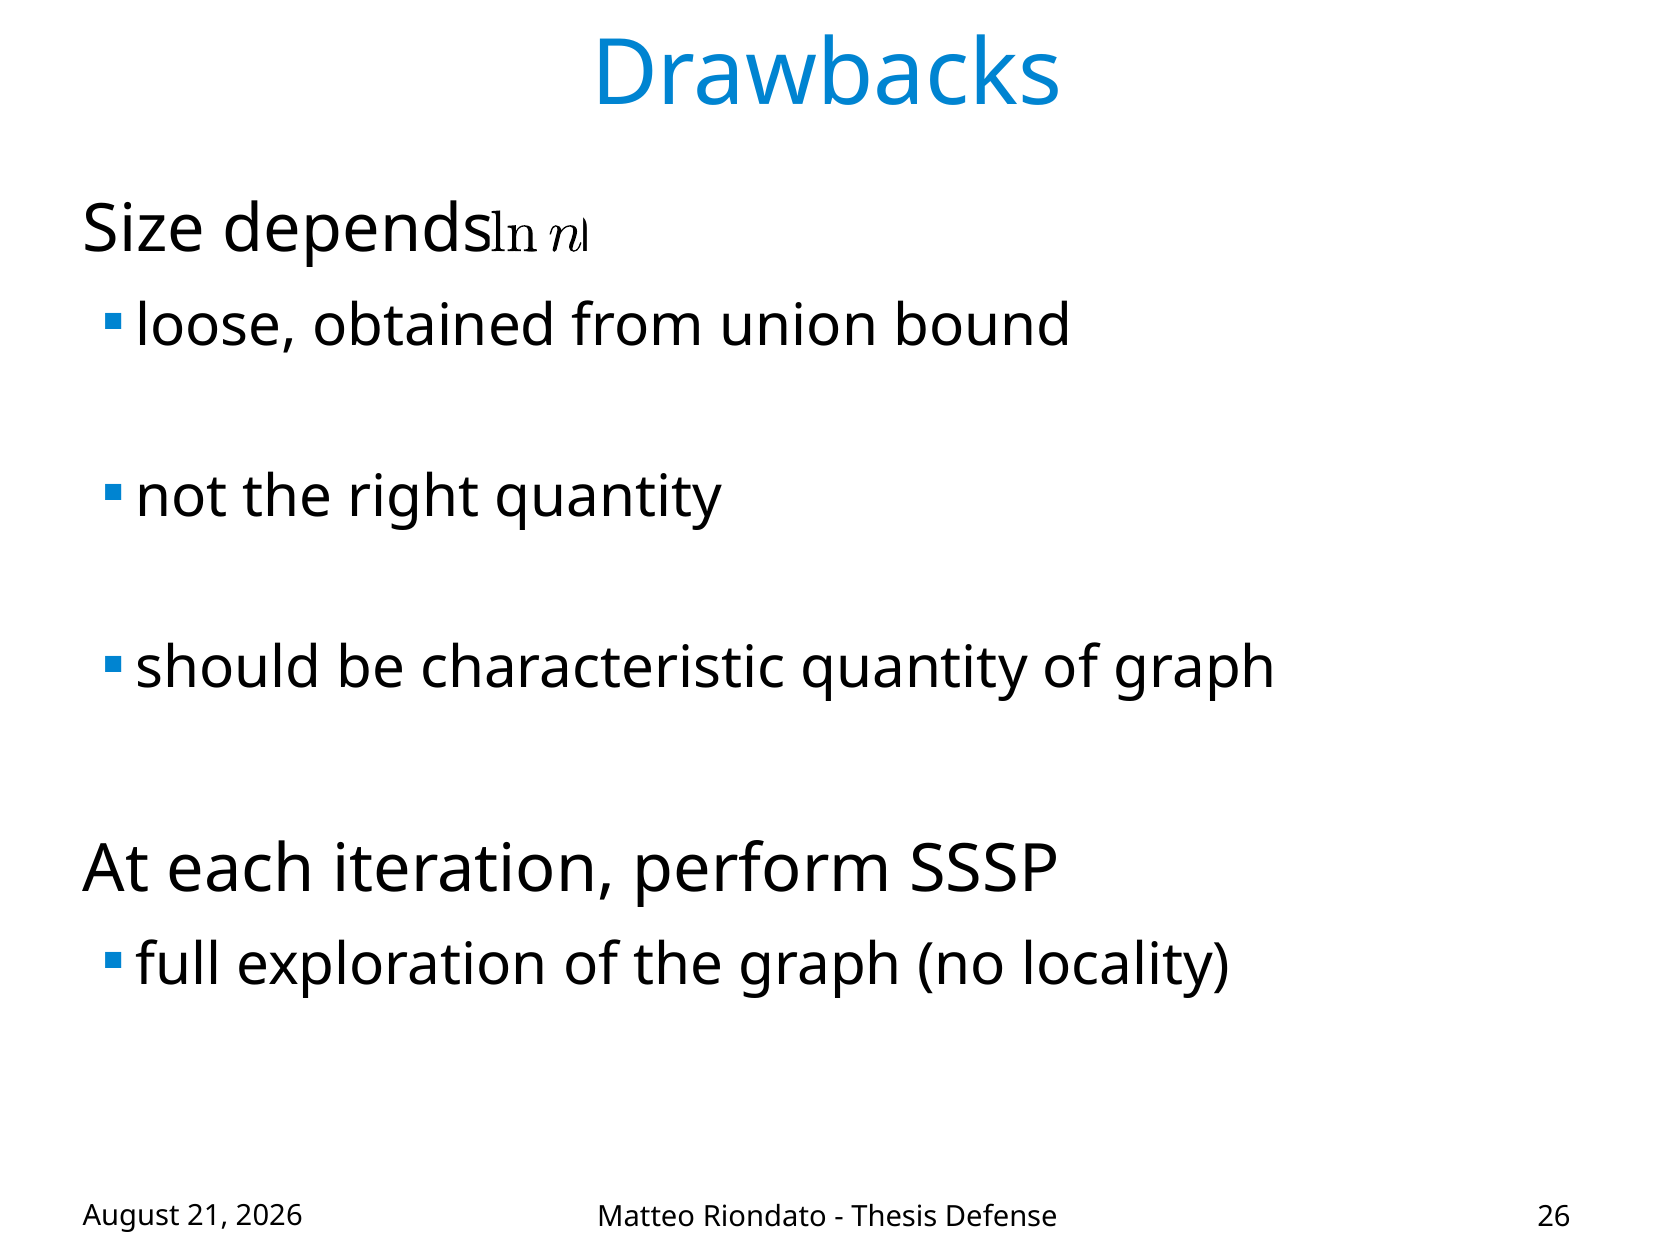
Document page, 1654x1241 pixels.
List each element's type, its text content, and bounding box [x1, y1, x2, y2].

title Drawbacks [82, 0, 1571, 139]
text_box [489, 210, 584, 252]
list Size depends on loose, obtained from union bound not the right quantity should be characteristic quantity of graph At each iteration, perform SSSP full exploration of the graph (no locality) [82, 180, 1571, 1186]
